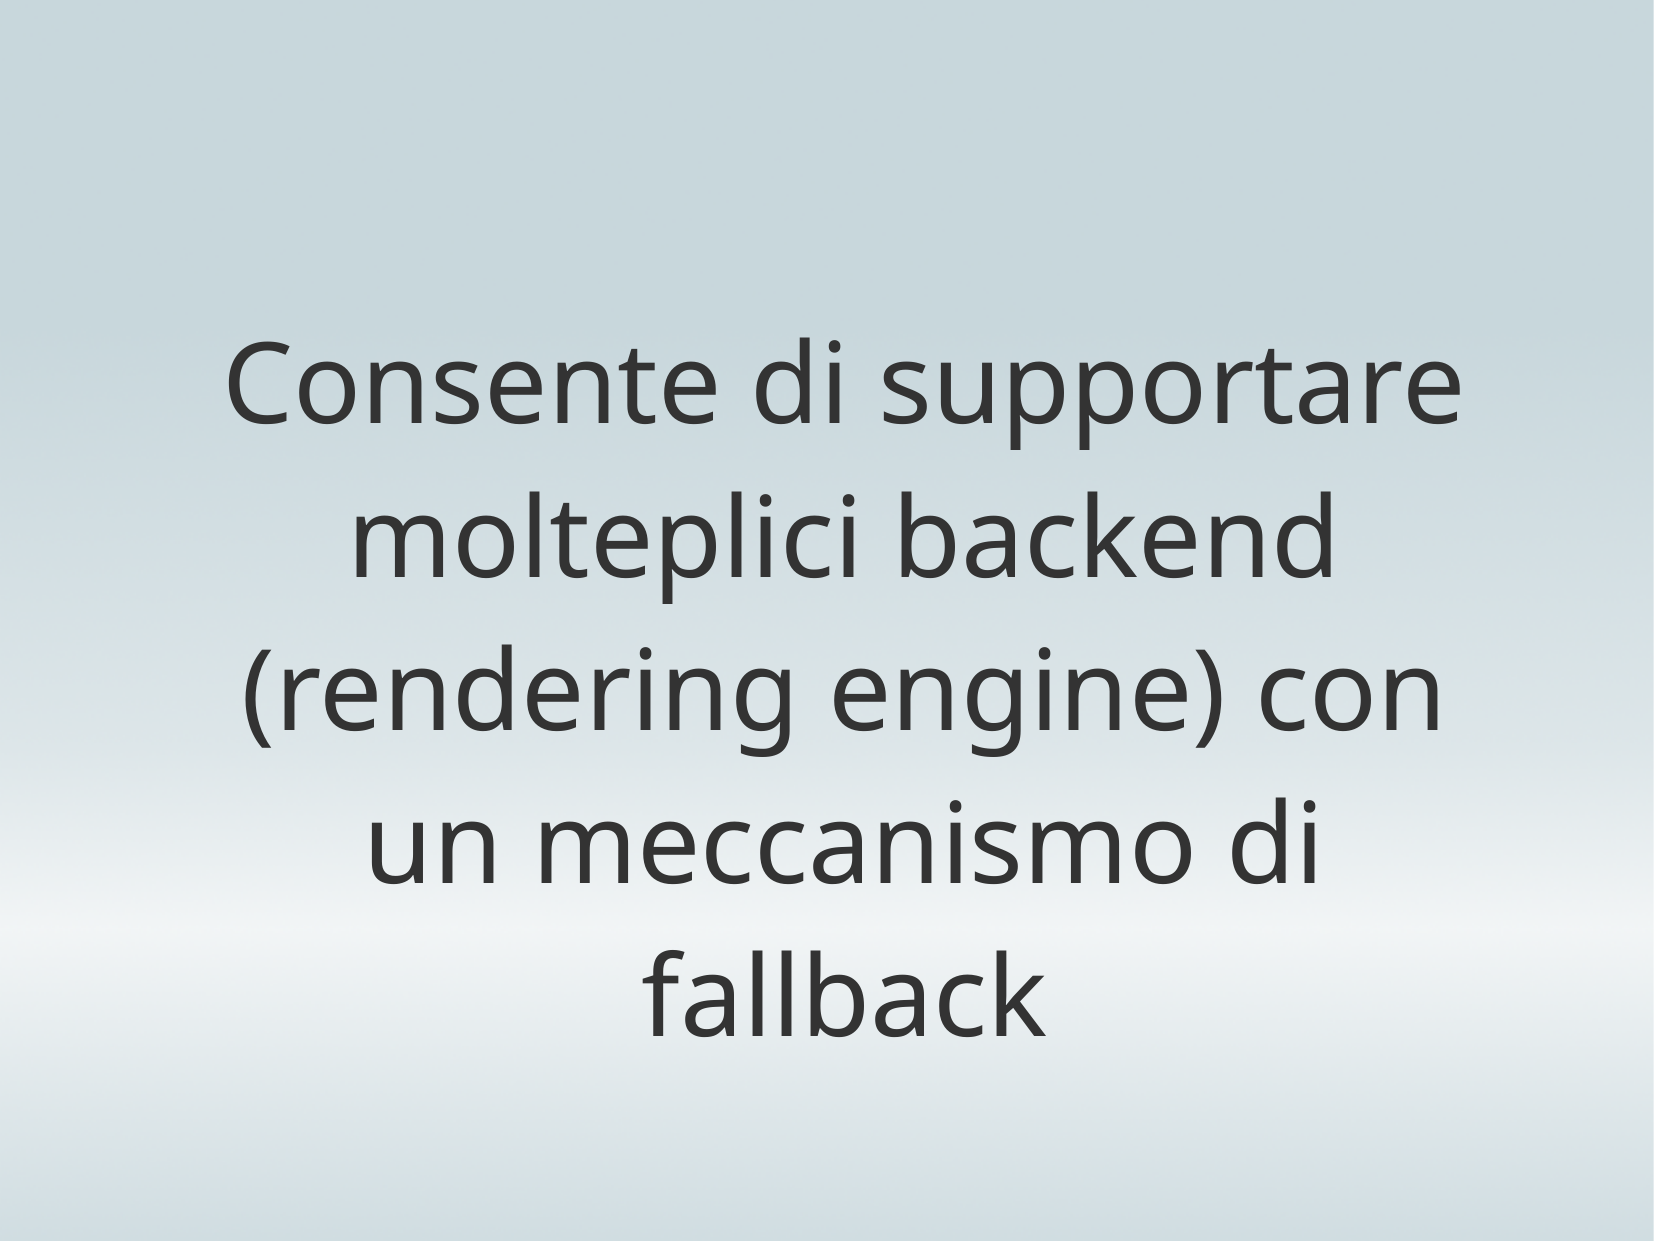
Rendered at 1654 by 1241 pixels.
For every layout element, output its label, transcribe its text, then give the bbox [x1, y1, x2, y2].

picture [0, 0, 1654, 1241]
text_box Consente di supportare molteplici backend (rendering engine) con un meccanismo di fallback [163, 296, 1526, 940]
